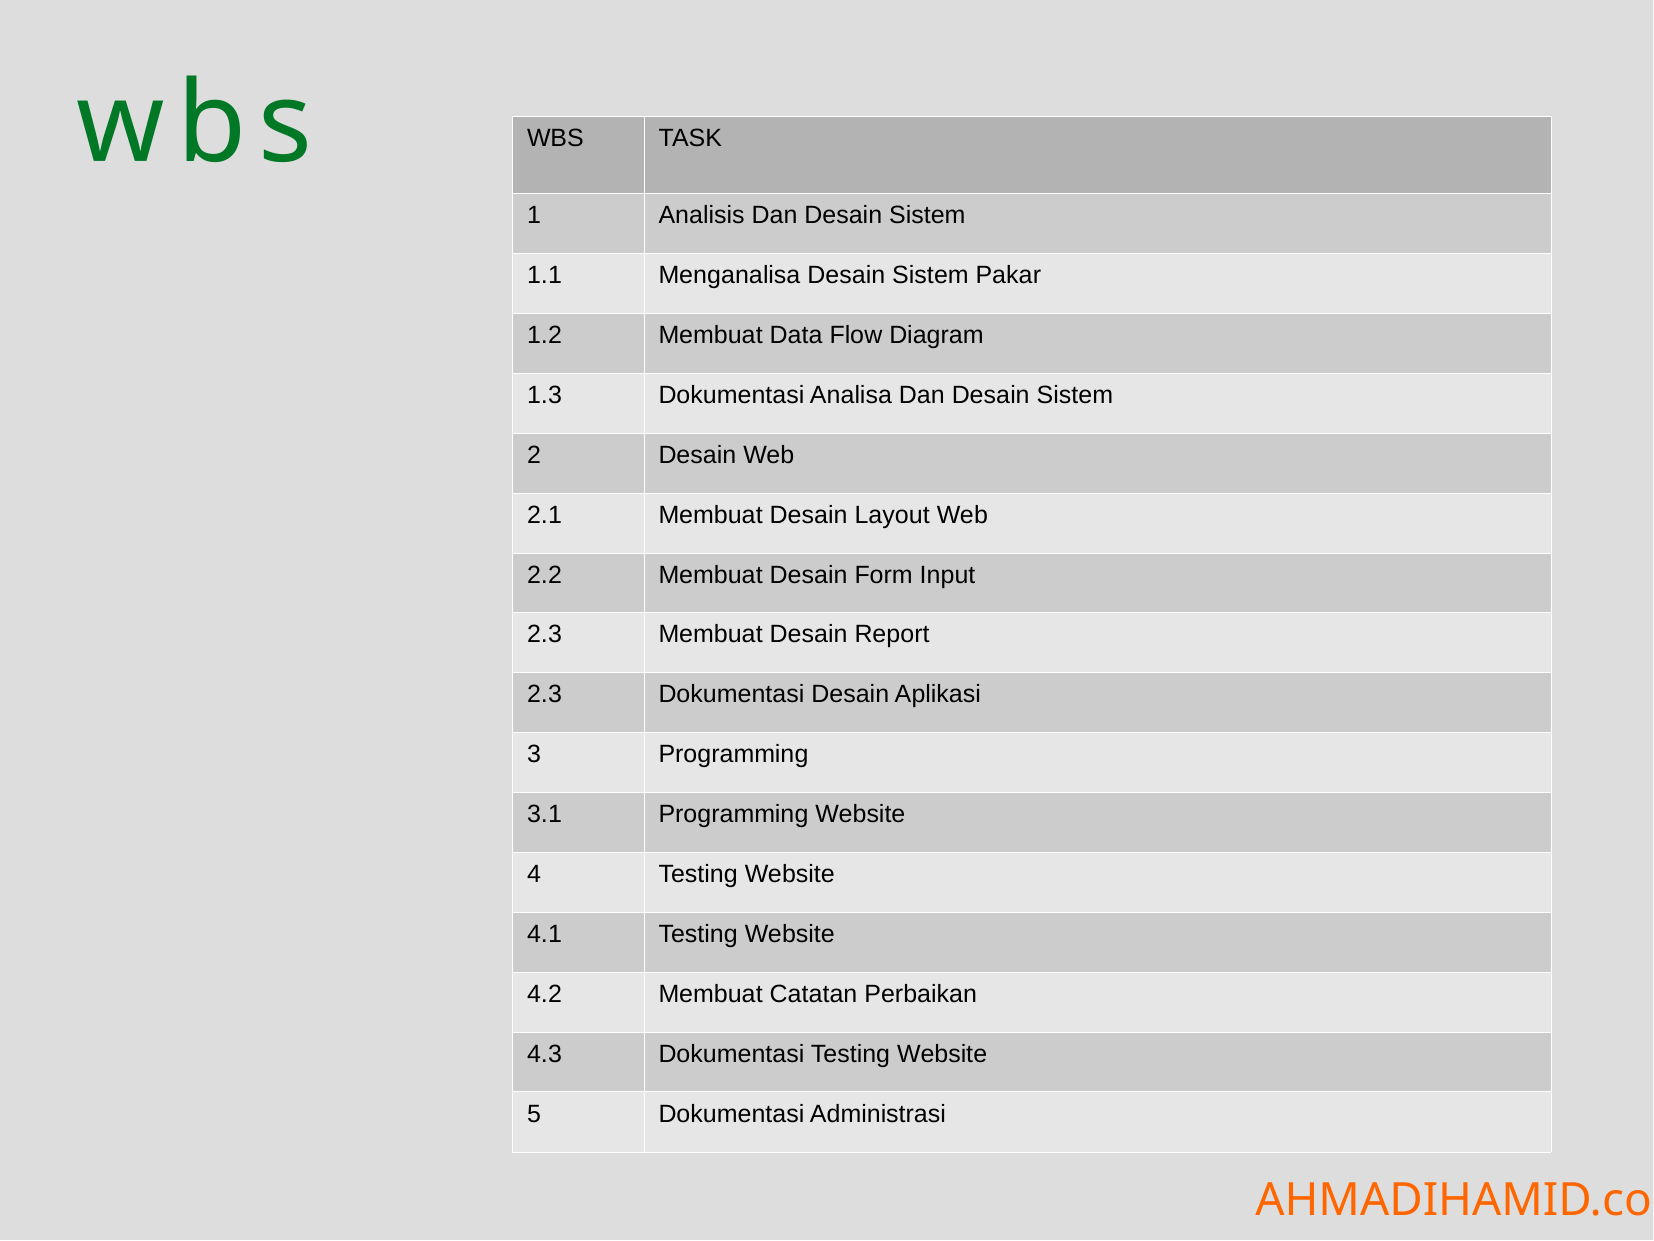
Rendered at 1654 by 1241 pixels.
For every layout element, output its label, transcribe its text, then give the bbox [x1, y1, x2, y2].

table_cell 2.3 [513, 673, 644, 732]
table_cell Analisis Dan Desain Sistem [645, 194, 1551, 253]
table_cell 2.1 [513, 494, 644, 553]
table_cell Testing Website [645, 853, 1551, 912]
table_cell Membuat Desain Report [645, 613, 1551, 672]
table_cell Programming [645, 733, 1551, 792]
table_cell Dokumentasi Testing Website [645, 1033, 1551, 1091]
table_cell 1.1 [513, 254, 644, 313]
table_cell Dokumentasi Administrasi [645, 1092, 1551, 1152]
table_cell 3.1 [513, 793, 644, 852]
table_cell Programming Website [645, 793, 1551, 852]
table_cell 4.3 [513, 1033, 644, 1091]
table_cell 4.2 [513, 973, 644, 1032]
table_cell 2.3 [513, 613, 644, 672]
table_cell 3 [513, 733, 644, 792]
table_cell 1 [513, 194, 644, 253]
table_cell Membuat Data Flow Diagram [645, 314, 1551, 373]
table_cell 1.3 [513, 374, 644, 433]
table_cell Membuat Desain Layout Web [645, 494, 1551, 553]
text_box AHMADIHAMID.com [1240, 1159, 1643, 1233]
table_cell Testing Website [645, 913, 1551, 972]
table_header WBS [513, 117, 644, 193]
table_cell 1.2 [513, 314, 644, 373]
table_header TASK [645, 117, 1551, 193]
table_cell 4.1 [513, 913, 644, 972]
table_cell 2.2 [513, 554, 644, 612]
table_cell Membuat Desain Form Input [645, 554, 1551, 612]
table_cell Menganalisa Desain Sistem Pakar [645, 254, 1551, 313]
table_cell Desain Web [645, 434, 1551, 493]
table_cell 2 [513, 434, 644, 493]
table_cell 4 [513, 853, 644, 912]
table_cell Dokumentasi Desain Aplikasi [645, 673, 1551, 732]
table_cell Dokumentasi Analisa Dan Desain Sistem [645, 374, 1551, 433]
table_cell Membuat Catatan Perbaikan [645, 973, 1551, 1032]
table_cell 5 [513, 1092, 644, 1152]
title wbs [0, 13, 939, 222]
